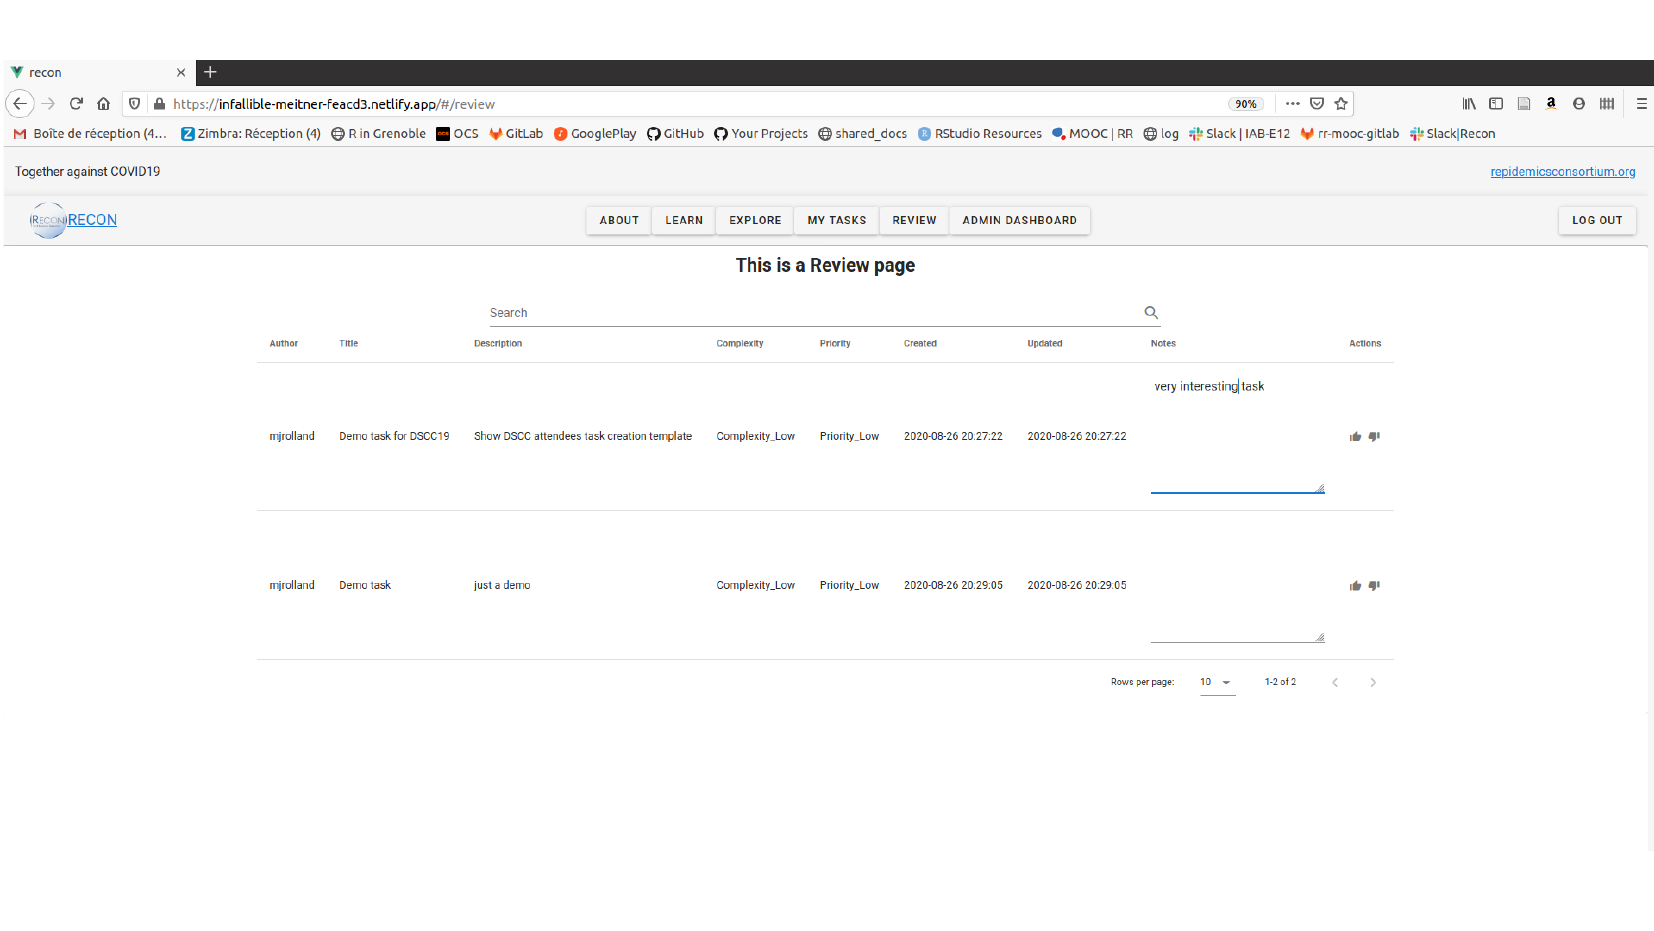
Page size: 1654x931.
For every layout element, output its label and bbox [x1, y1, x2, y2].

picture [3, 60, 1654, 851]
